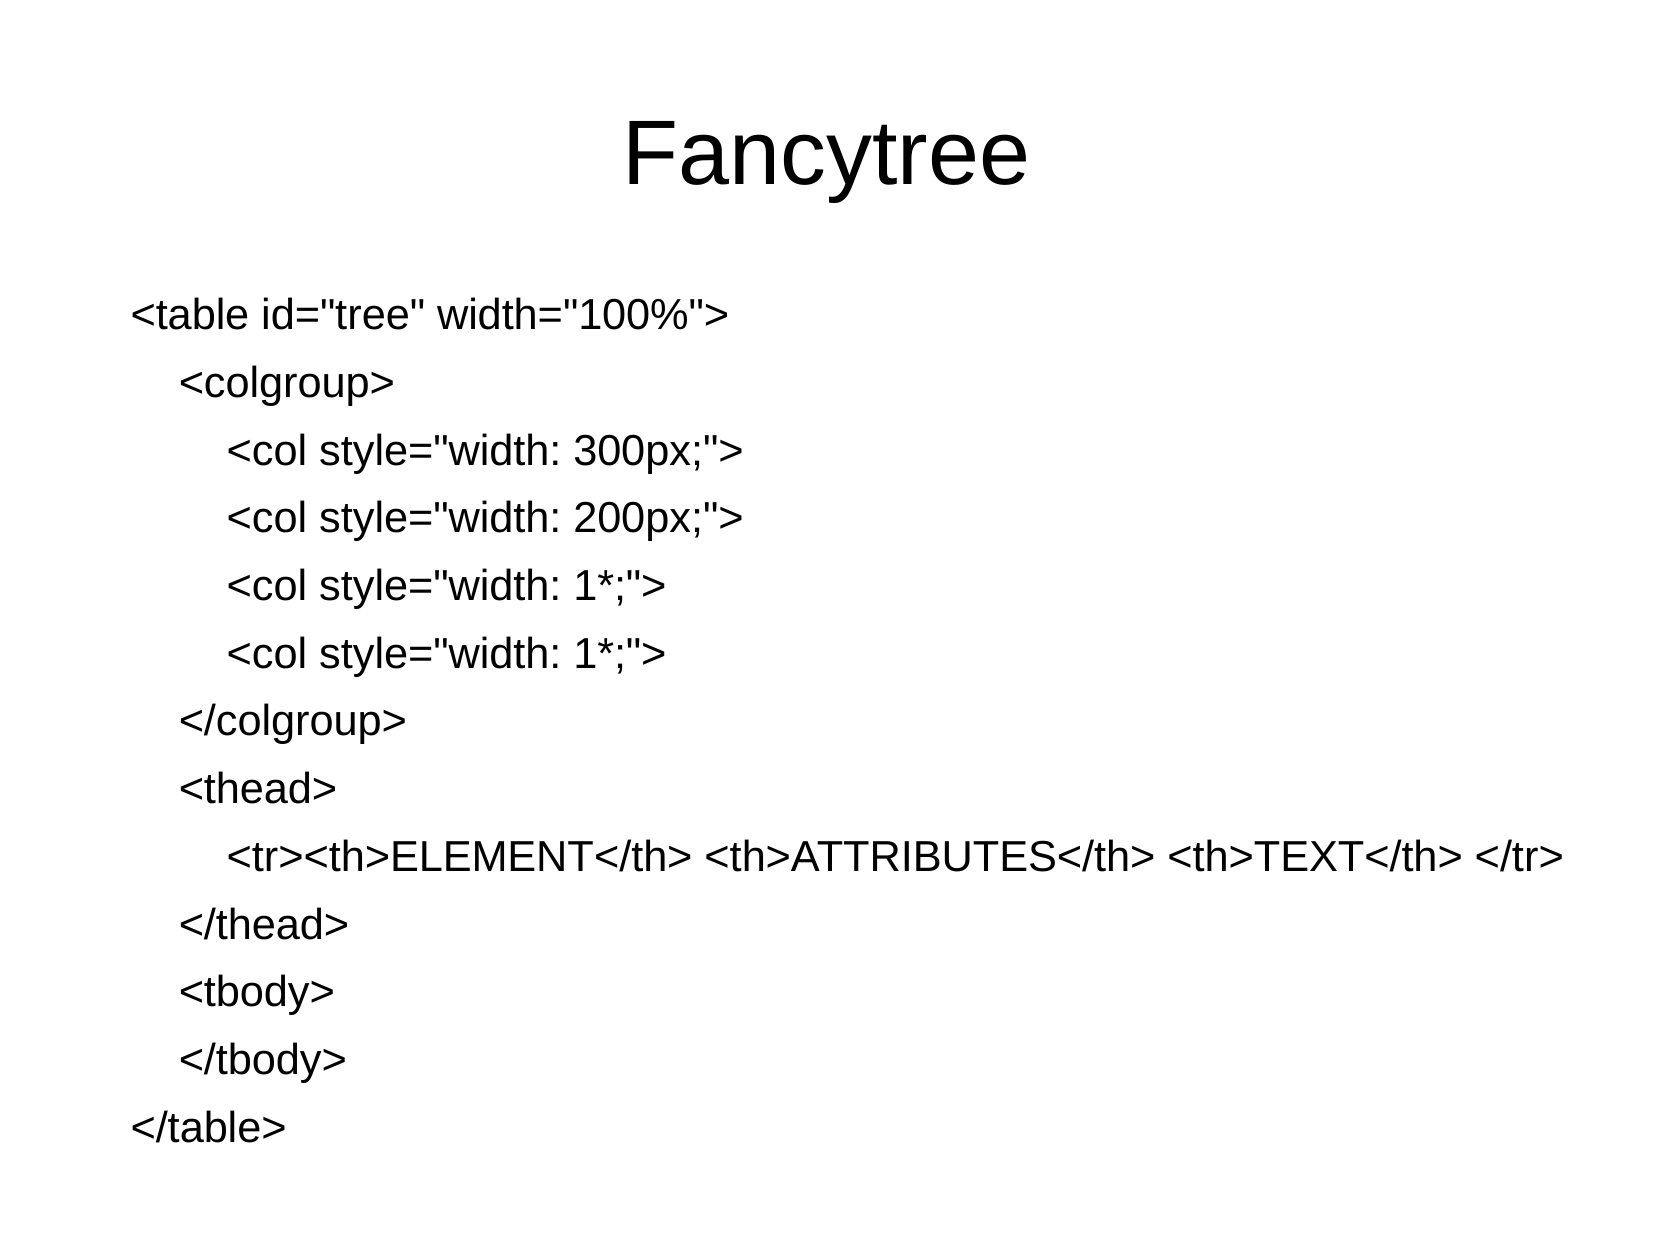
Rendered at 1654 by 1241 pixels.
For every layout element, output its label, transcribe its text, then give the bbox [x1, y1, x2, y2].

title Fancytree [82, 49, 1571, 257]
list <table id="tree" width="100%"> <colgroup> <col style="width: 300px;"> <col style="width: 200px;"> <col style="width: 1*;"> <col style="width: 1*;"> </colgroup> <thead> <tr><th>ELEMENT</th> <th>ATTRIBUTES</th> <th>TEXT</th> </tr> </thead> <tbody> </tbody> </table> [82, 290, 1571, 1156]
